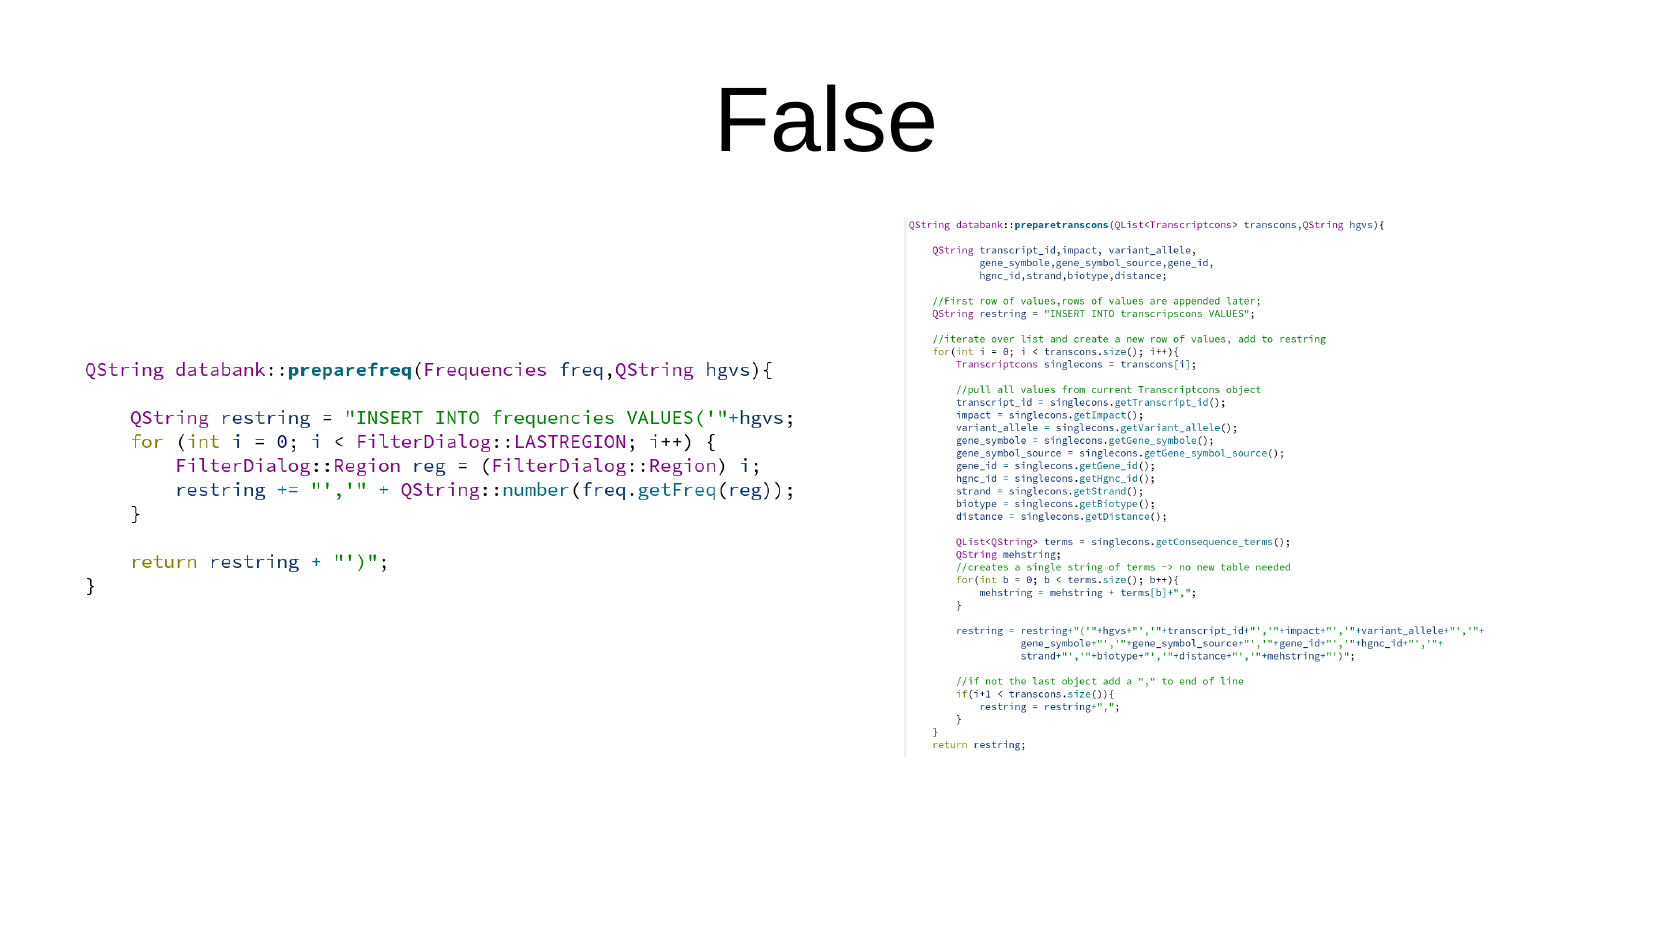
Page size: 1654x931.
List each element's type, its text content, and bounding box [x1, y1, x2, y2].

picture [904, 217, 1513, 758]
picture [82, 356, 809, 619]
title False [82, 37, 1571, 193]
